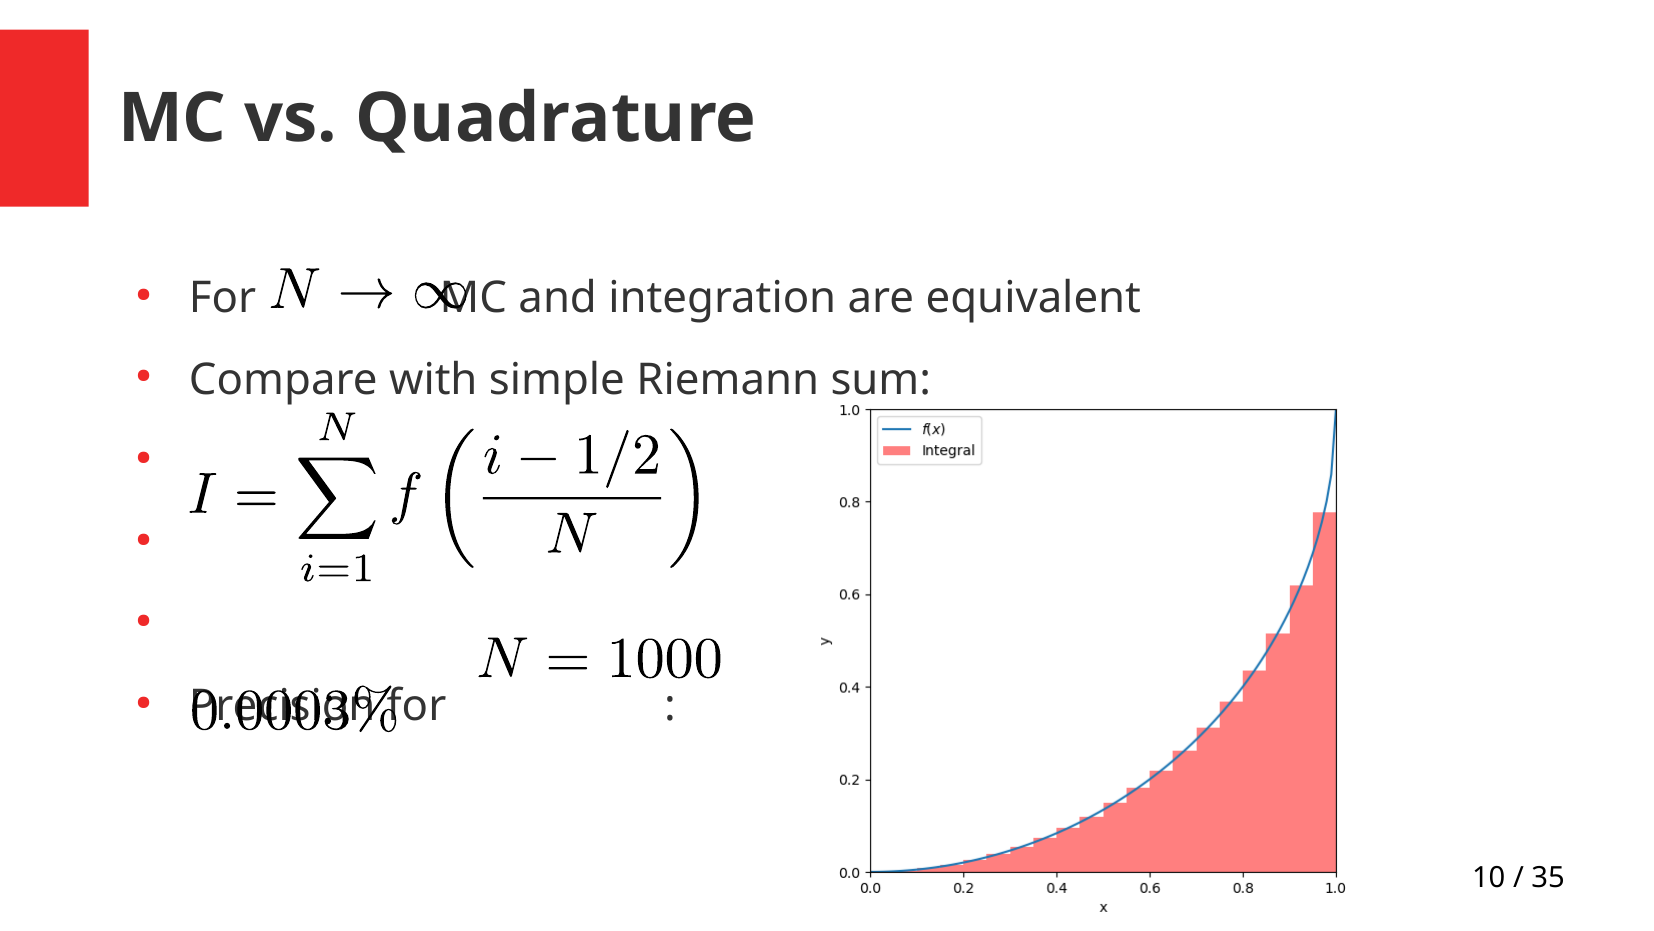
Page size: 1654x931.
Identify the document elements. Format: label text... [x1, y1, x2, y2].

picture [476, 637, 721, 679]
title MC vs. Quadrature [118, 37, 1571, 193]
list For MC and integration are equivalent Compare with simple Riemann sum: Precision for : [118, 265, 1538, 806]
picture [268, 268, 467, 309]
picture [187, 683, 399, 735]
picture [187, 412, 699, 582]
picture [795, 806, 1396, 931]
